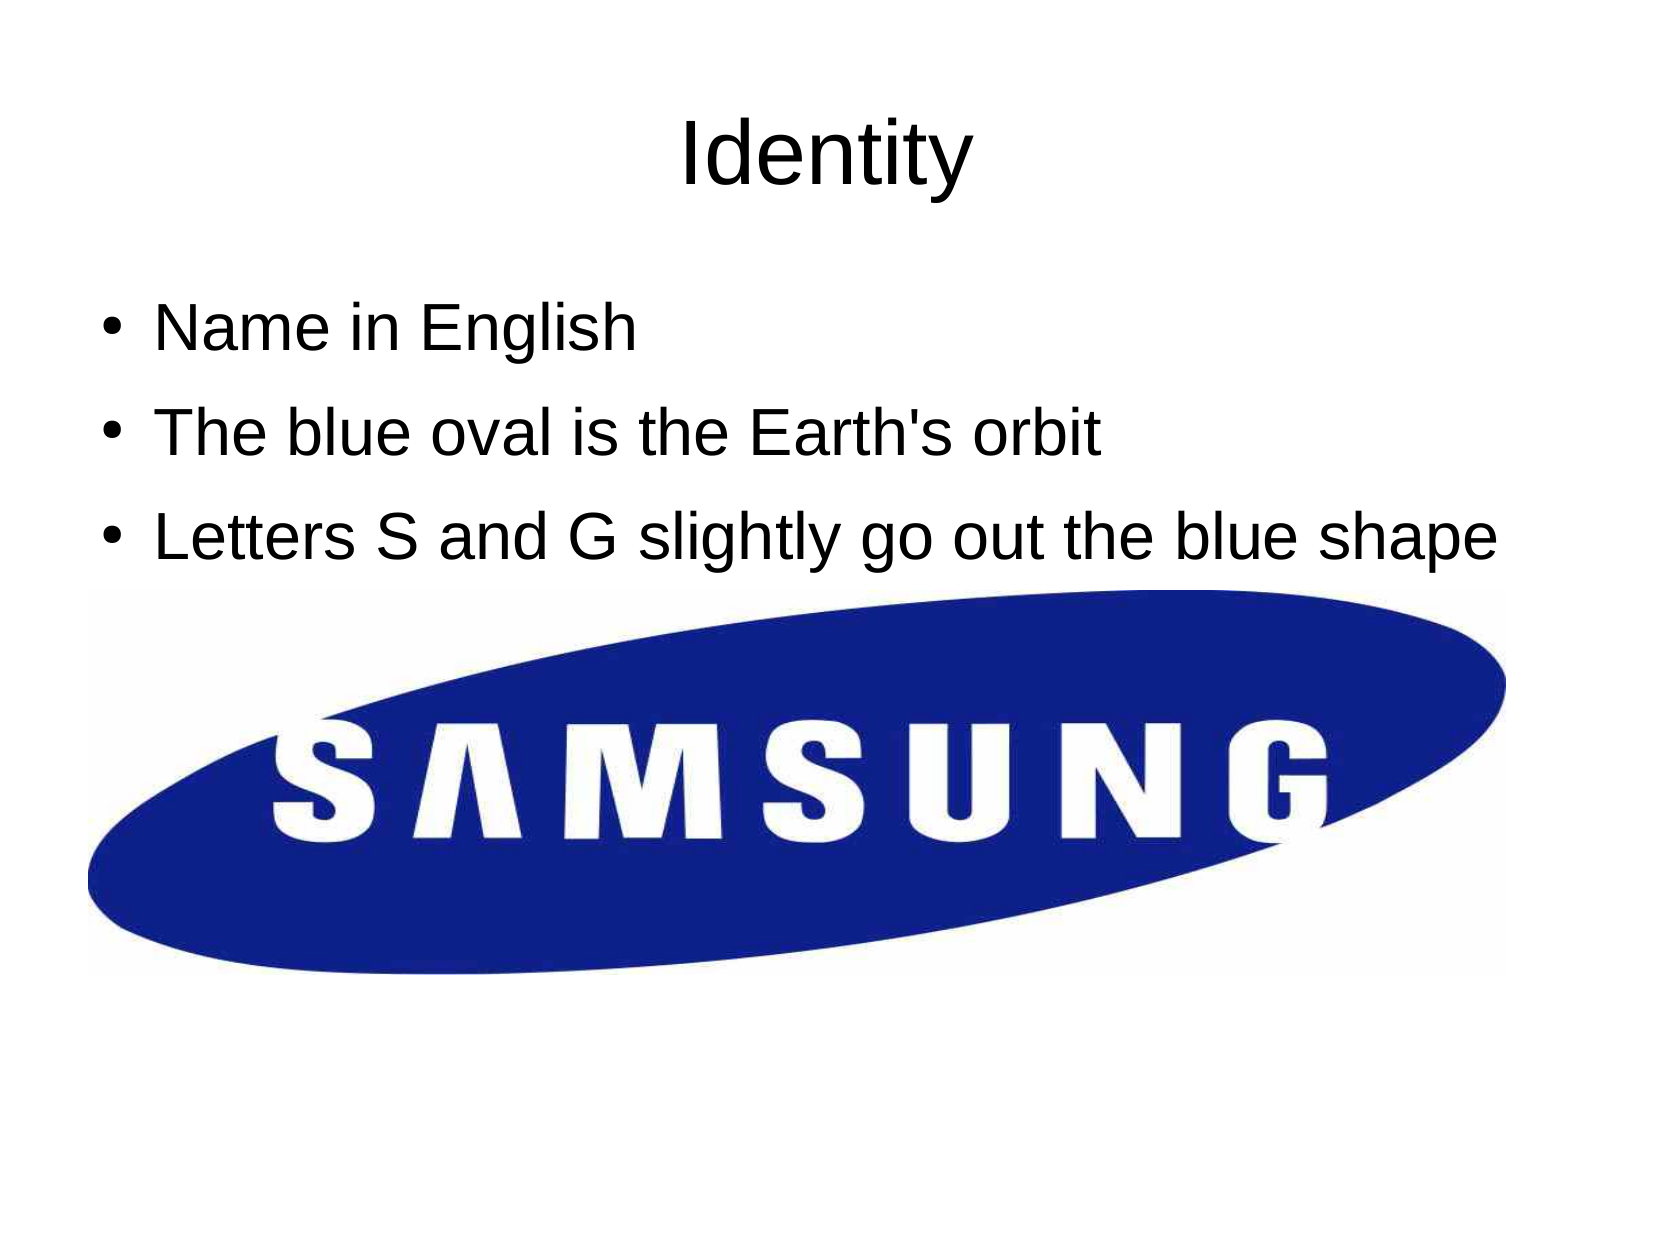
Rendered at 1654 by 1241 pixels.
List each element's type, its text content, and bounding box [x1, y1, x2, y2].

title Identity [82, 56, 1571, 250]
picture [88, 590, 1506, 975]
list Name in English The blue oval is the Earth's orbit Letters S and G slightly go out the blue shape [82, 290, 1571, 1109]
